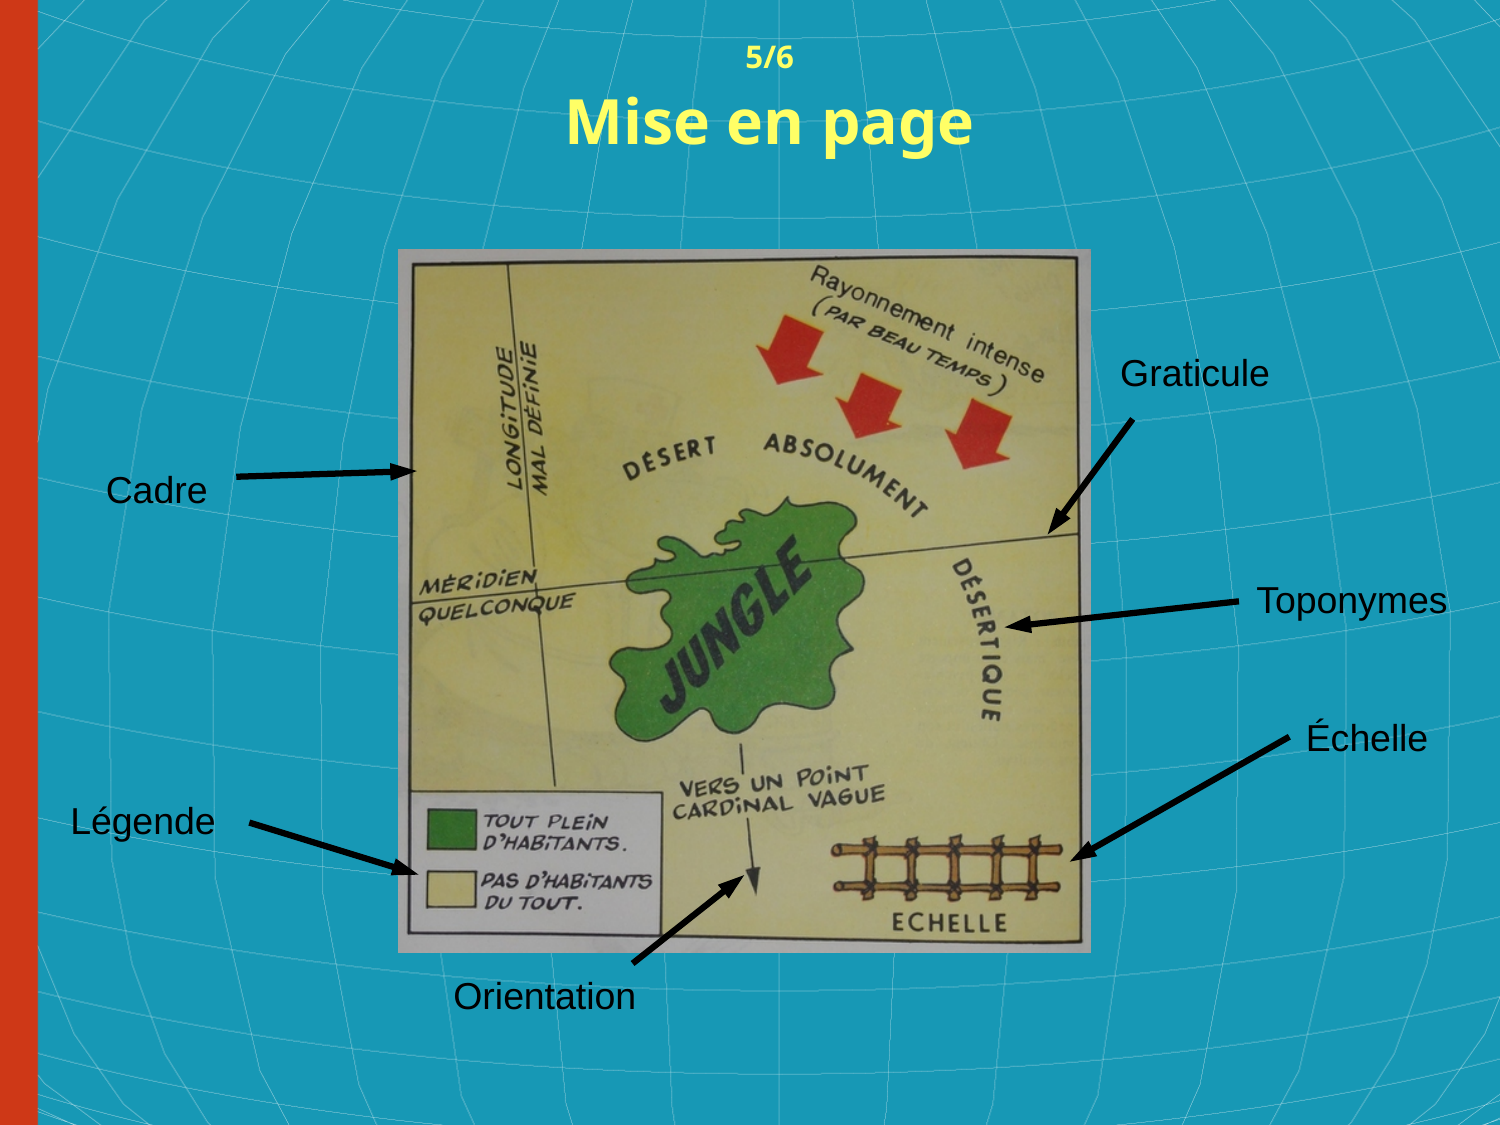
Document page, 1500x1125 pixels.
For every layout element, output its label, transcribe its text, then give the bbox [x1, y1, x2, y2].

text_box Graticule [1103, 340, 1289, 403]
picture [0, 0, 1500, 1125]
text_box Échelle [1289, 705, 1447, 768]
text_box Légende [53, 789, 235, 852]
text_box Cadre [89, 458, 226, 521]
text_box Toponymes [1239, 567, 1467, 631]
title 5/6 Mise en page [64, 20, 1476, 178]
text_box Orientation [436, 963, 656, 1026]
